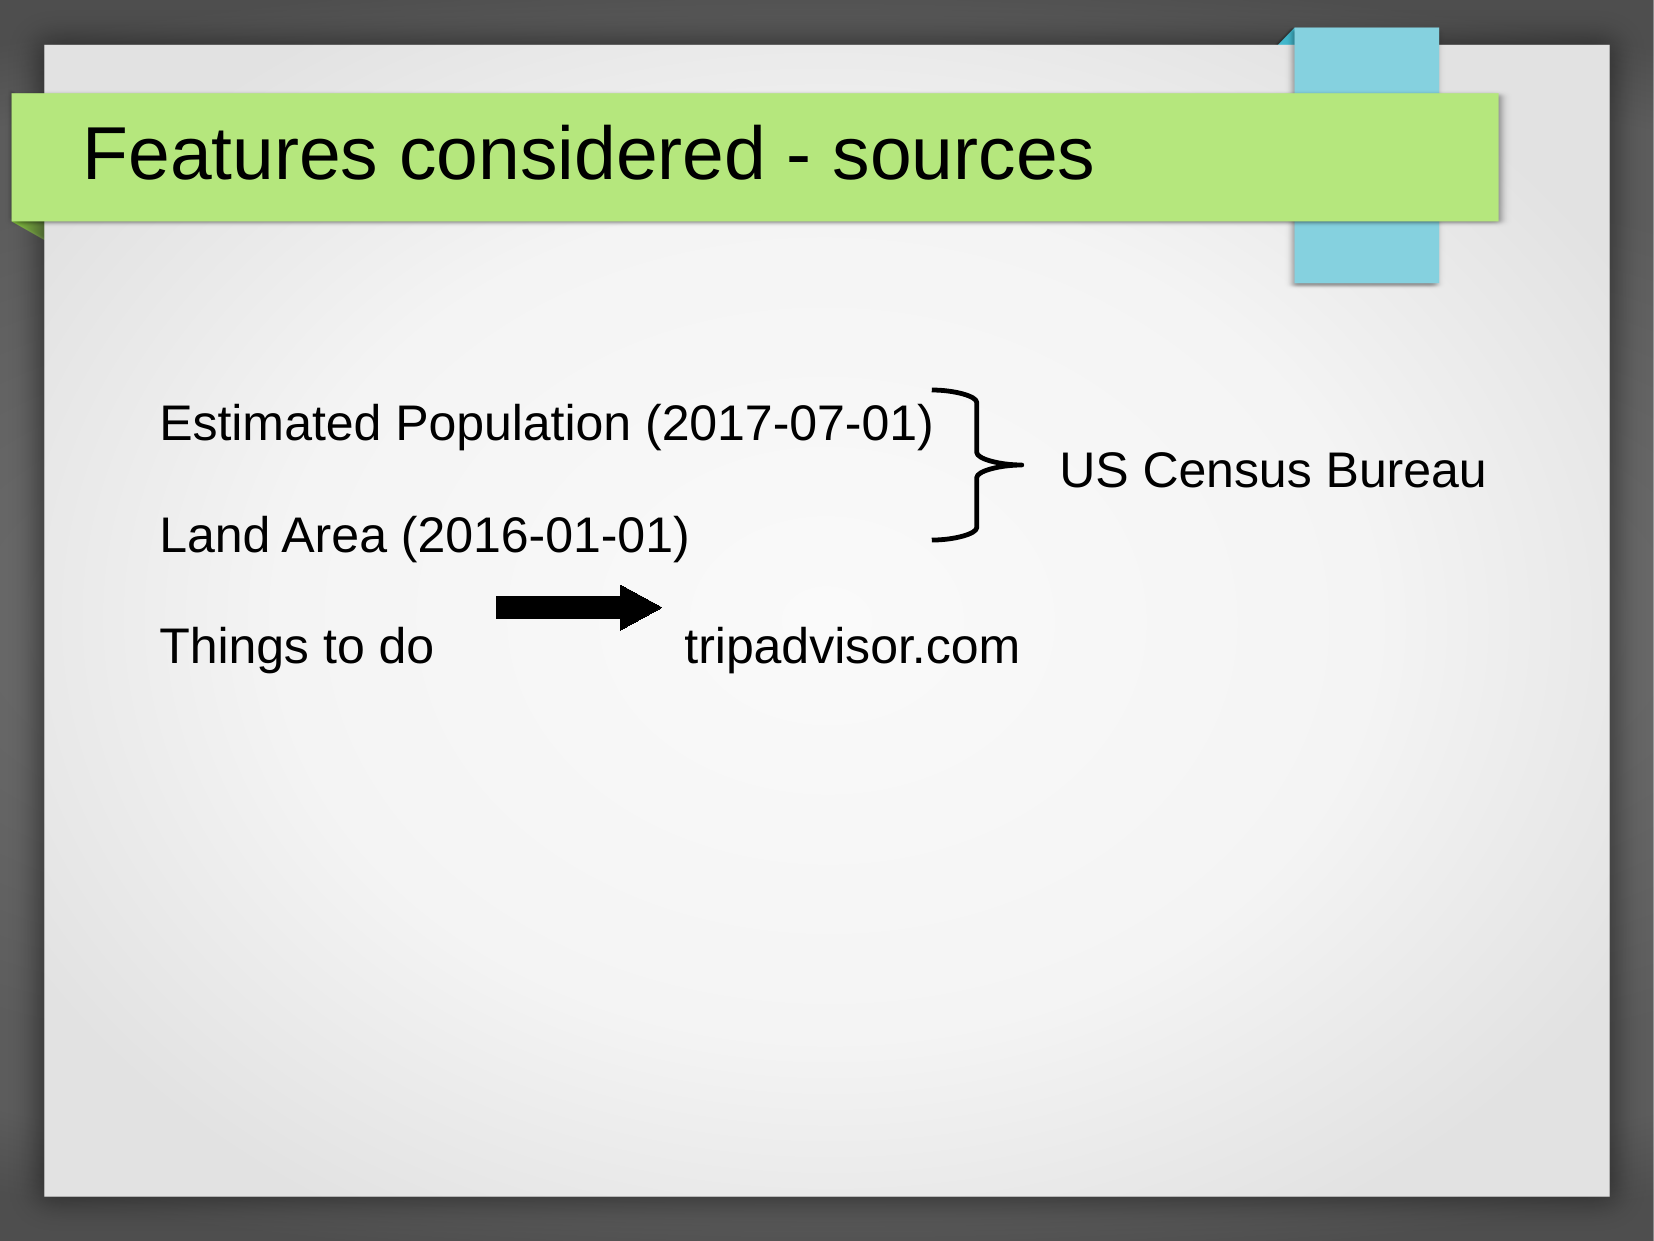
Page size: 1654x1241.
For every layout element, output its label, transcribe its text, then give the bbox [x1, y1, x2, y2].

text_box US Census Bureau [1044, 435, 1502, 497]
picture [0, 0, 1654, 1241]
title Features considered - sources [82, 94, 1264, 213]
subtitle Estimated Population (2017-07-01) Land Area (2016-01-01) Things to do tripadvisor.com [159, 395, 1648, 1115]
text_box [496, 585, 662, 631]
